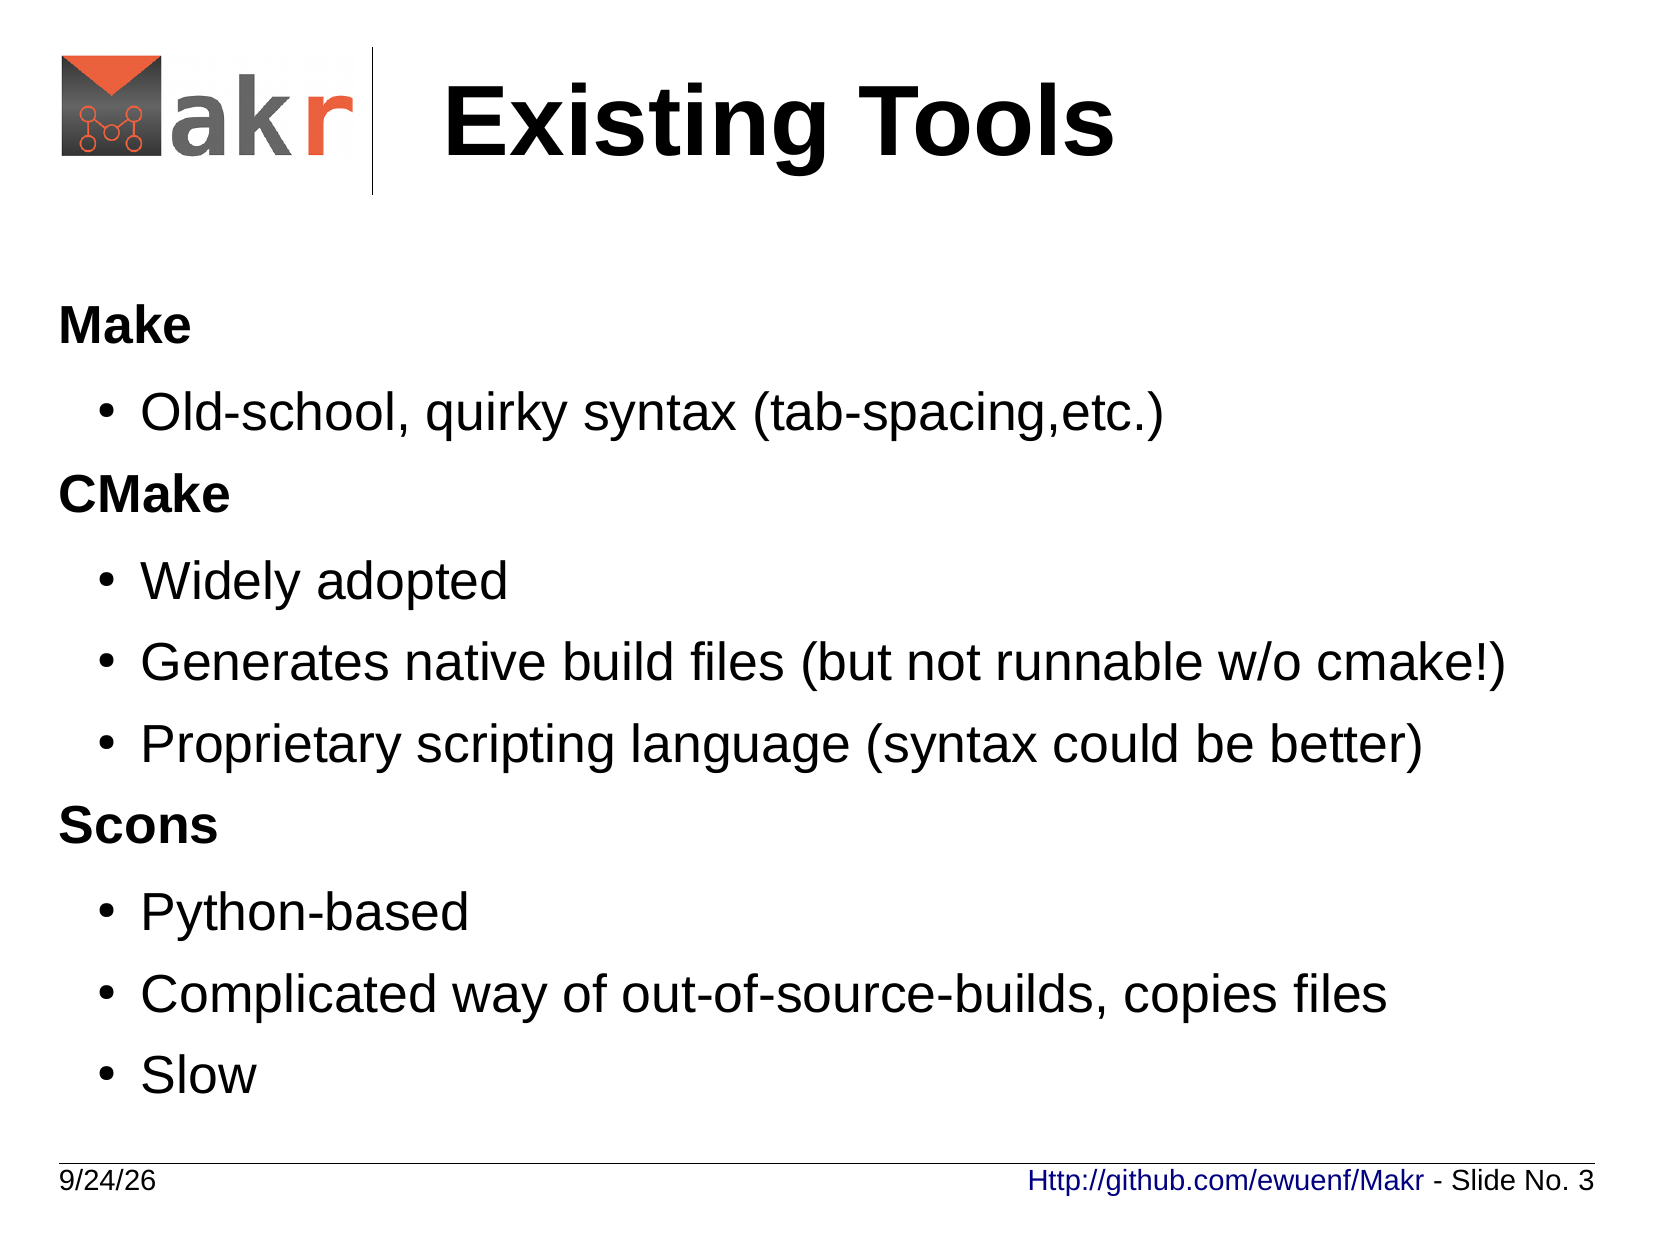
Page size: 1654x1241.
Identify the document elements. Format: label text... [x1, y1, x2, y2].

title Existing Tools [442, 65, 1607, 177]
list Make Old-school, quirky syntax (tab-spacing,etc.) CMake Widely adopted Generates native build files (but not runnable w/o cmake!) Proprietary scripting language (syntax could be better) Scons Python-based Complicated way of out-of-source-builds, copies files Slow [59, 295, 1595, 1114]
picture [59, 53, 355, 158]
